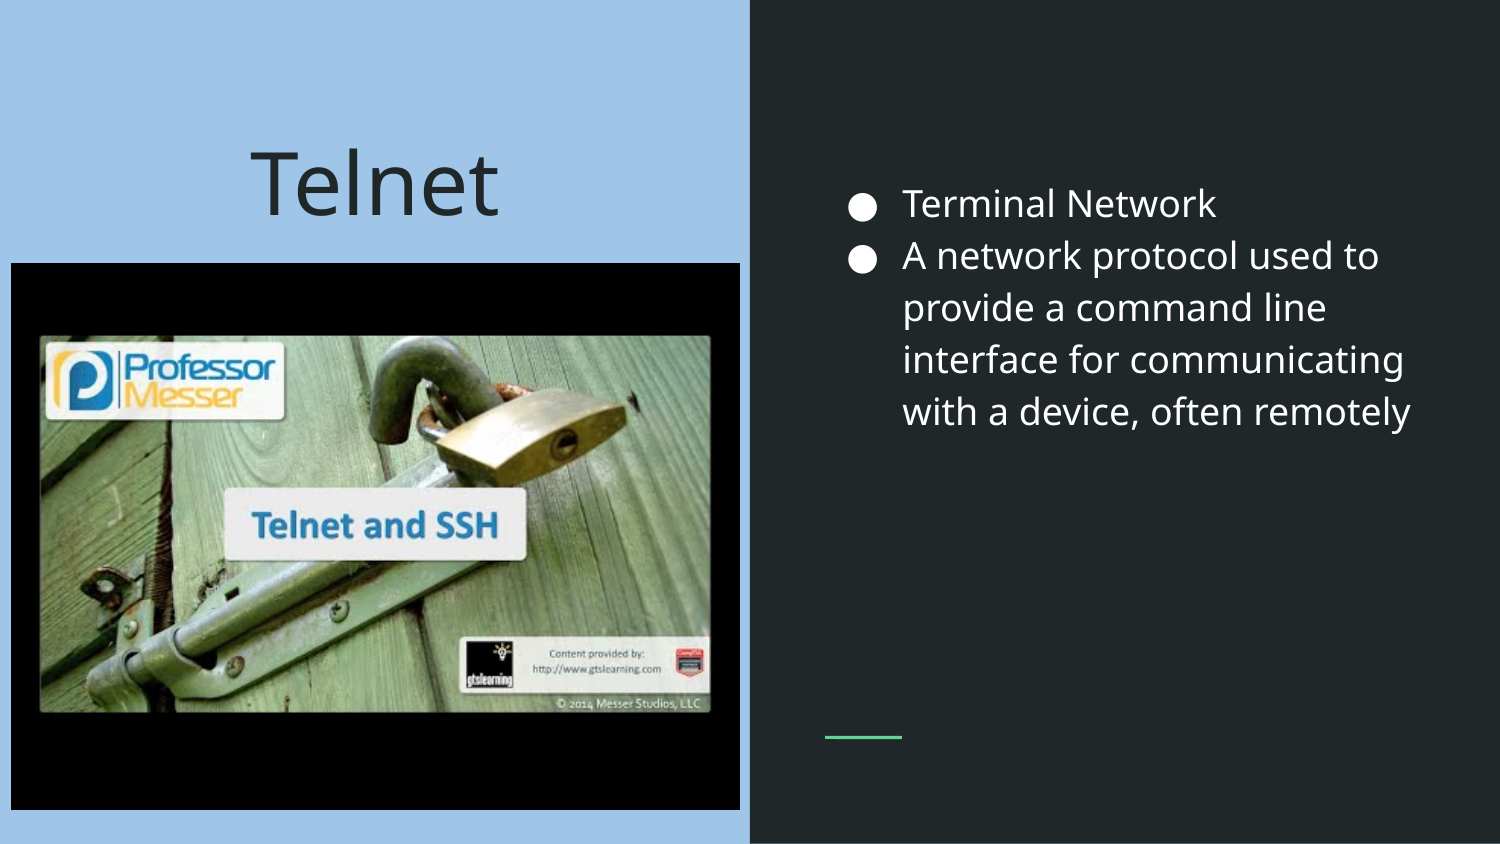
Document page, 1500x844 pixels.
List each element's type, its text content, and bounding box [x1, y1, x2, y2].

title Telnet [43, 0, 708, 248]
picture [11, 263, 740, 810]
list Terminal Network A network protocol used to provide a command line interface for communicating with a device, often remotely [812, 0, 1442, 607]
